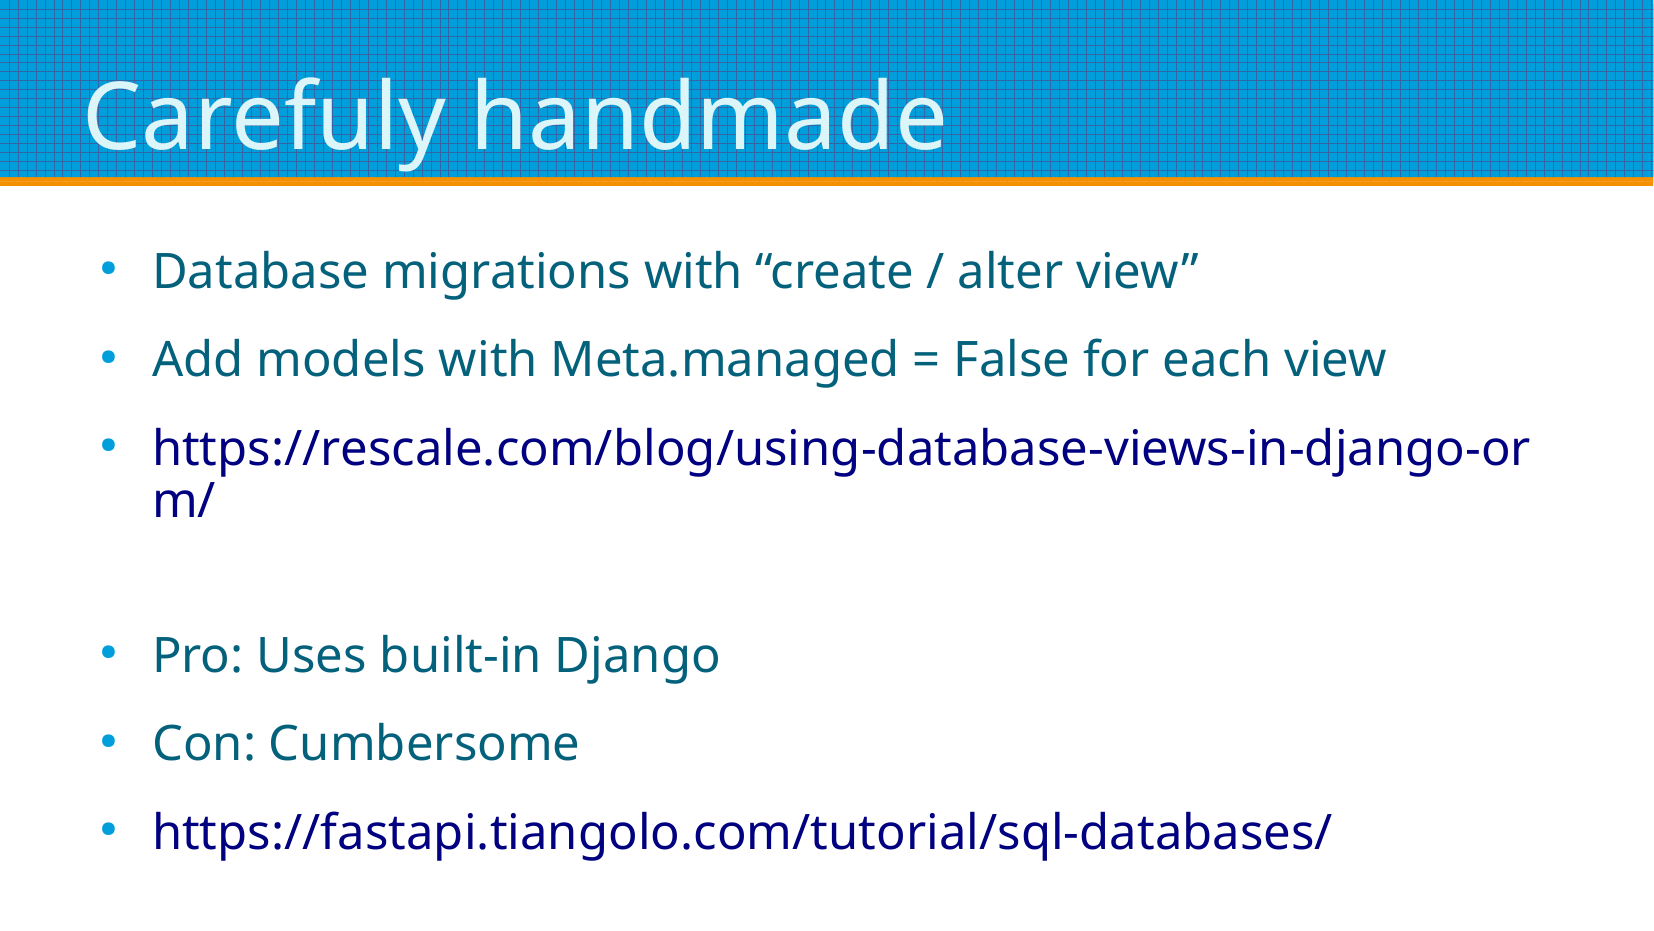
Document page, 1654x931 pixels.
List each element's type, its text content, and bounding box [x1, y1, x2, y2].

list Database migrations with “create / alter view” Add models with Meta.managed = False for each view https://rescale.com/blog/using-database-views-in-django-orm/ Pro: Uses built-in Django Con: Cumbersome https://fastapi.tiangolo.com/tutorial/sql-databases/ [82, 236, 1571, 813]
title Carefuly handmade [82, 14, 1571, 178]
